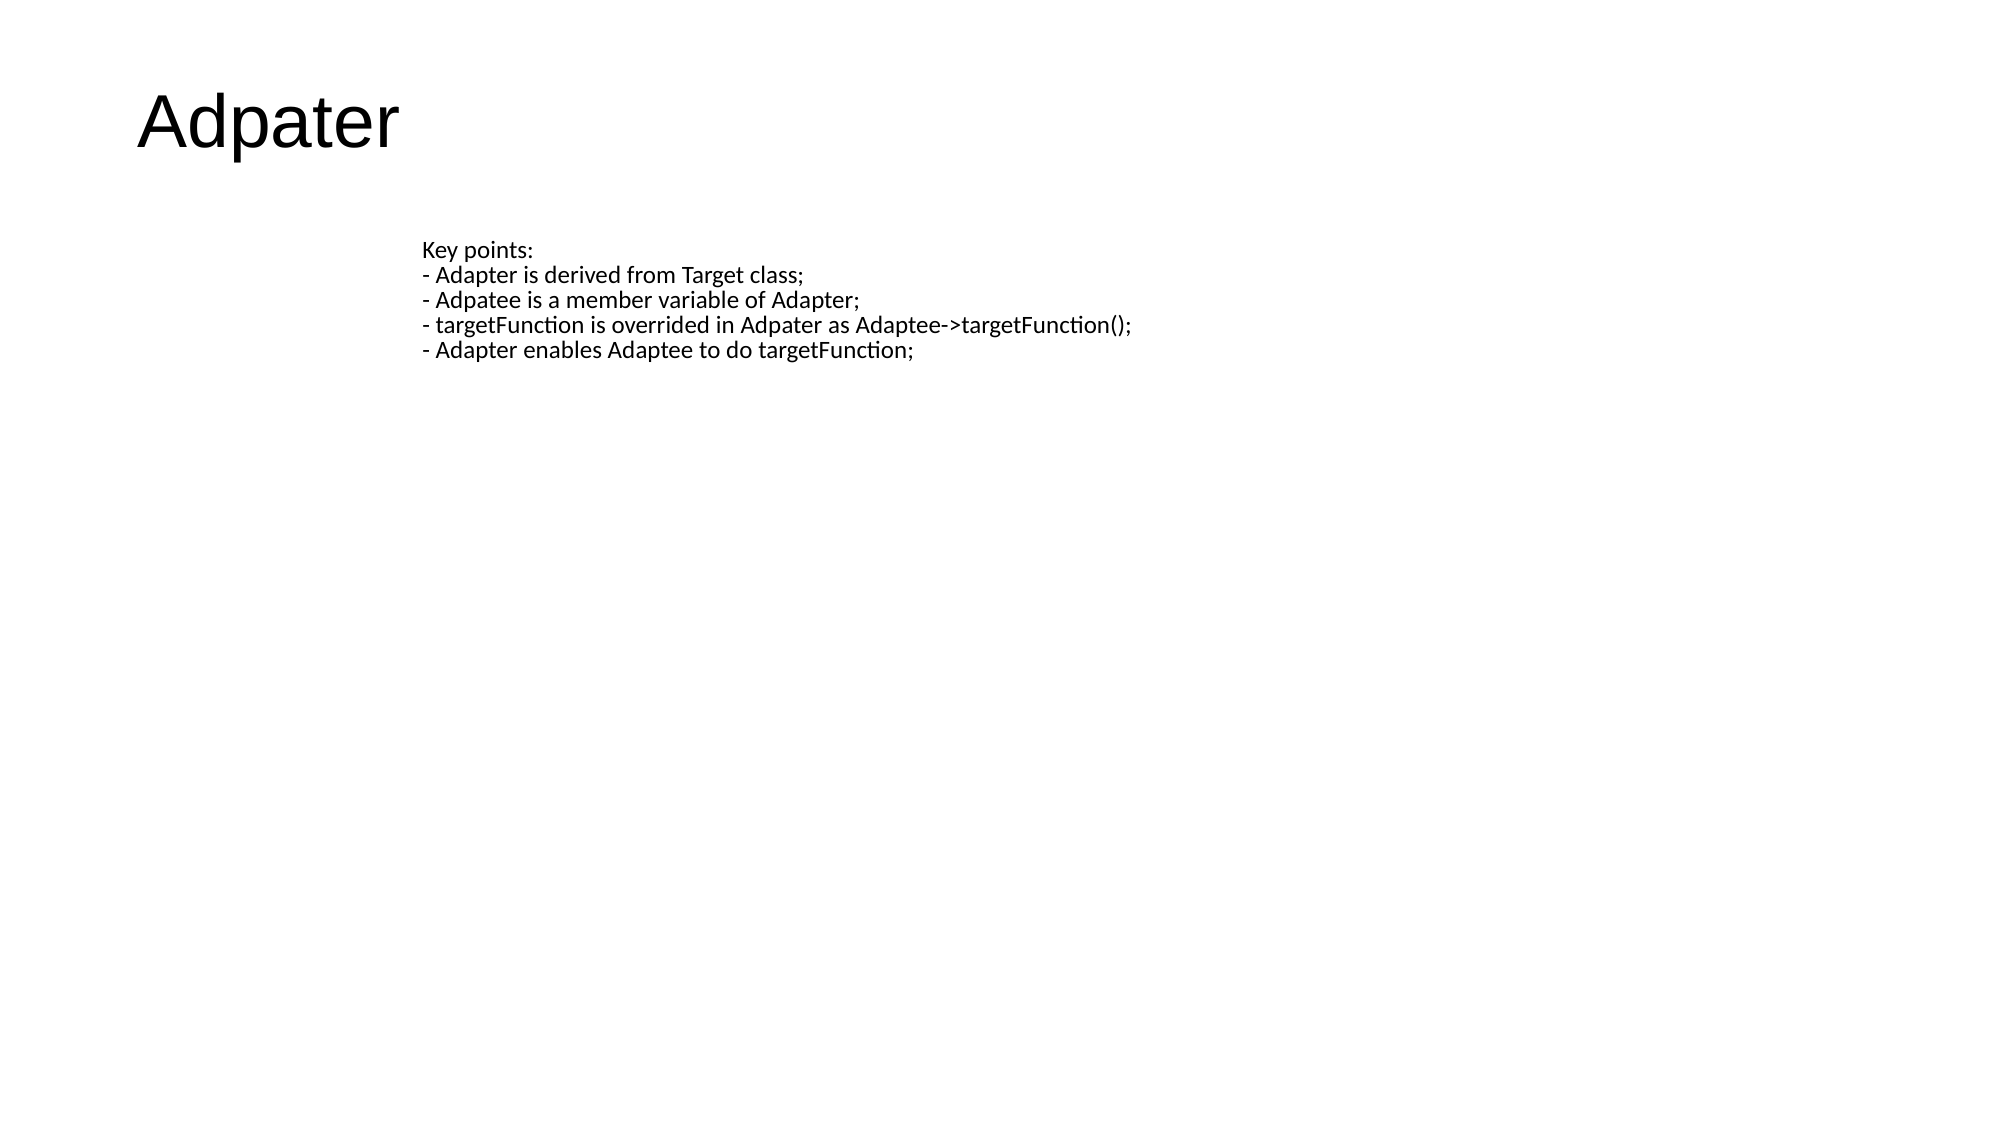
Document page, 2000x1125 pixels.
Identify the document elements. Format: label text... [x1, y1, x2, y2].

text_box Key points: - Adapter is derived from Target class; - Adpatee is a member variable of Adapter; - targetFunction is overrided in Adpater as Adaptee->targetFunction(); - Adapter enables Adaptee to do targetFunction; [407, 232, 1426, 503]
title Adpater [137, 59, 436, 181]
